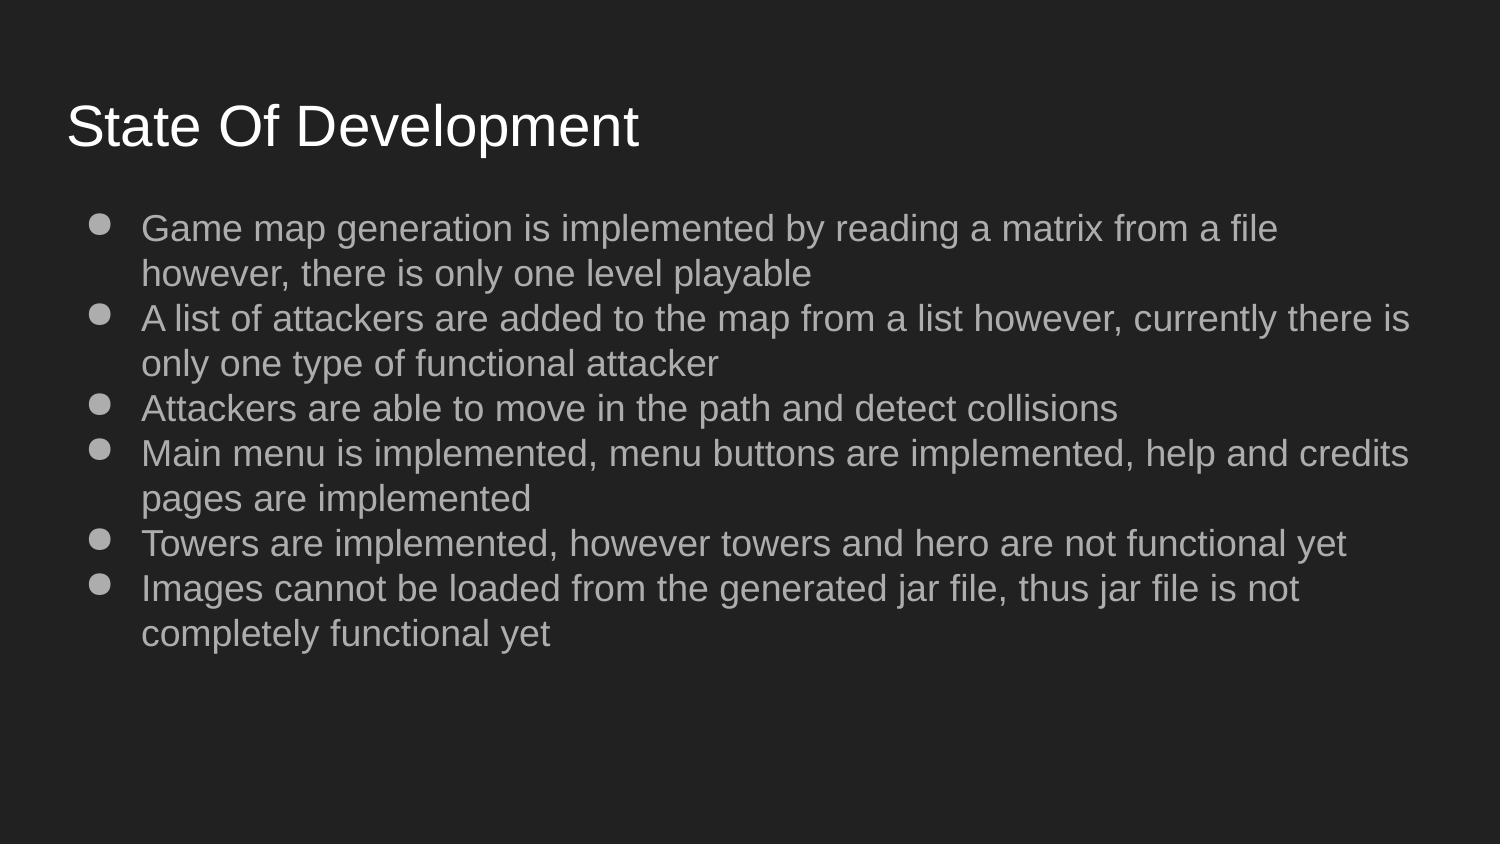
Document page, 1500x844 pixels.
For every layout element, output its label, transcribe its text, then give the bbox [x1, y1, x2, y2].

title State Of Development [51, 72, 1449, 167]
list Game map generation is implemented by reading a matrix from a file however, there is only one level playable A list of attackers are added to the map from a list however, currently there is only one type of functional attacker Attackers are able to move in the path and detect collisions Main menu is implemented, menu buttons are implemented, help and credits pages are implemented Towers are implemented, however towers and hero are not functional yet Images cannot be loaded from the generated jar file, thus jar file is not completely functional yet [51, 189, 1449, 750]
